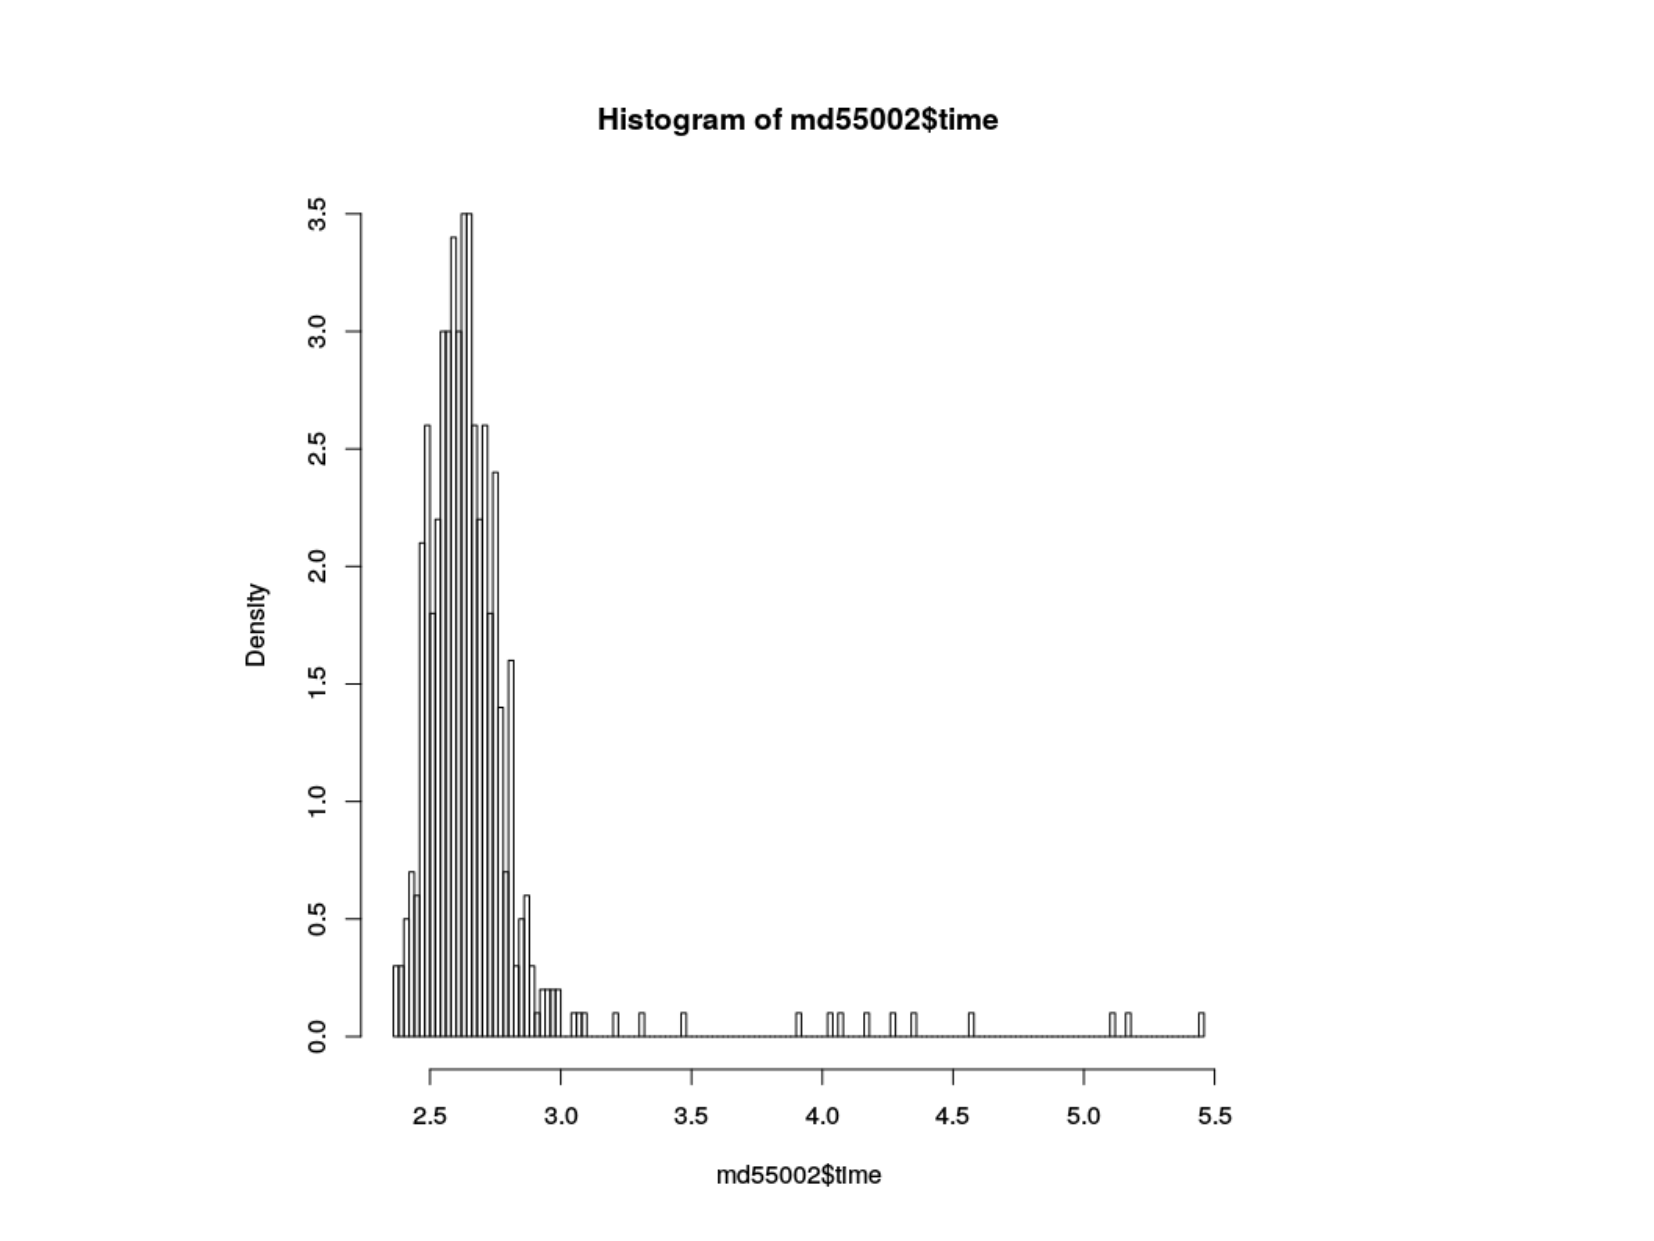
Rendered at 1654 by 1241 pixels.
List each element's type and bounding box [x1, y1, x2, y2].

picture [238, 58, 1300, 1223]
